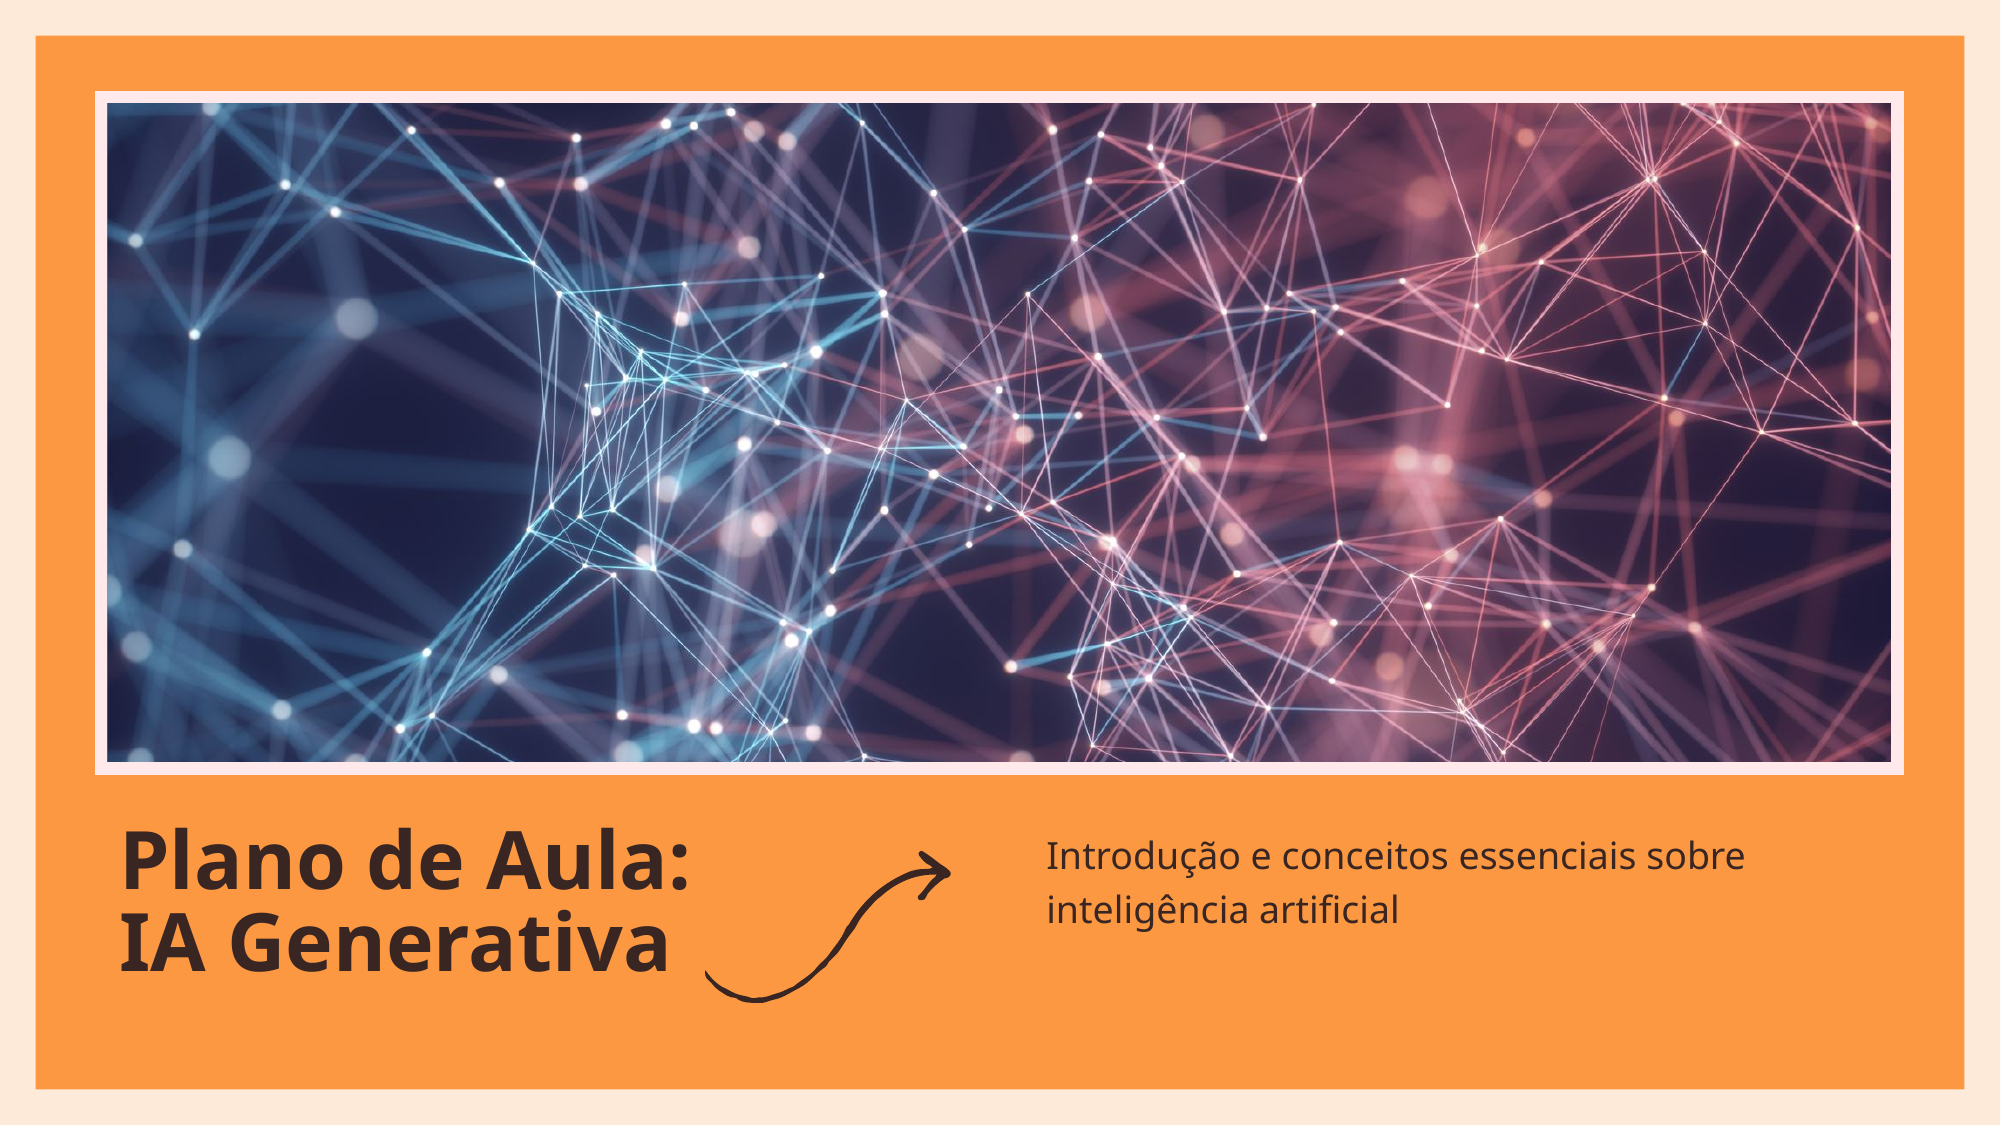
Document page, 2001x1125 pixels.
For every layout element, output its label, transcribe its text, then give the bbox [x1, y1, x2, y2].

picture [107, 103, 1892, 763]
list Introdução e conceitos essenciais sobre inteligência artificial [1031, 815, 1900, 1037]
title Plano de Aula: IA Generativa [104, 815, 756, 1051]
